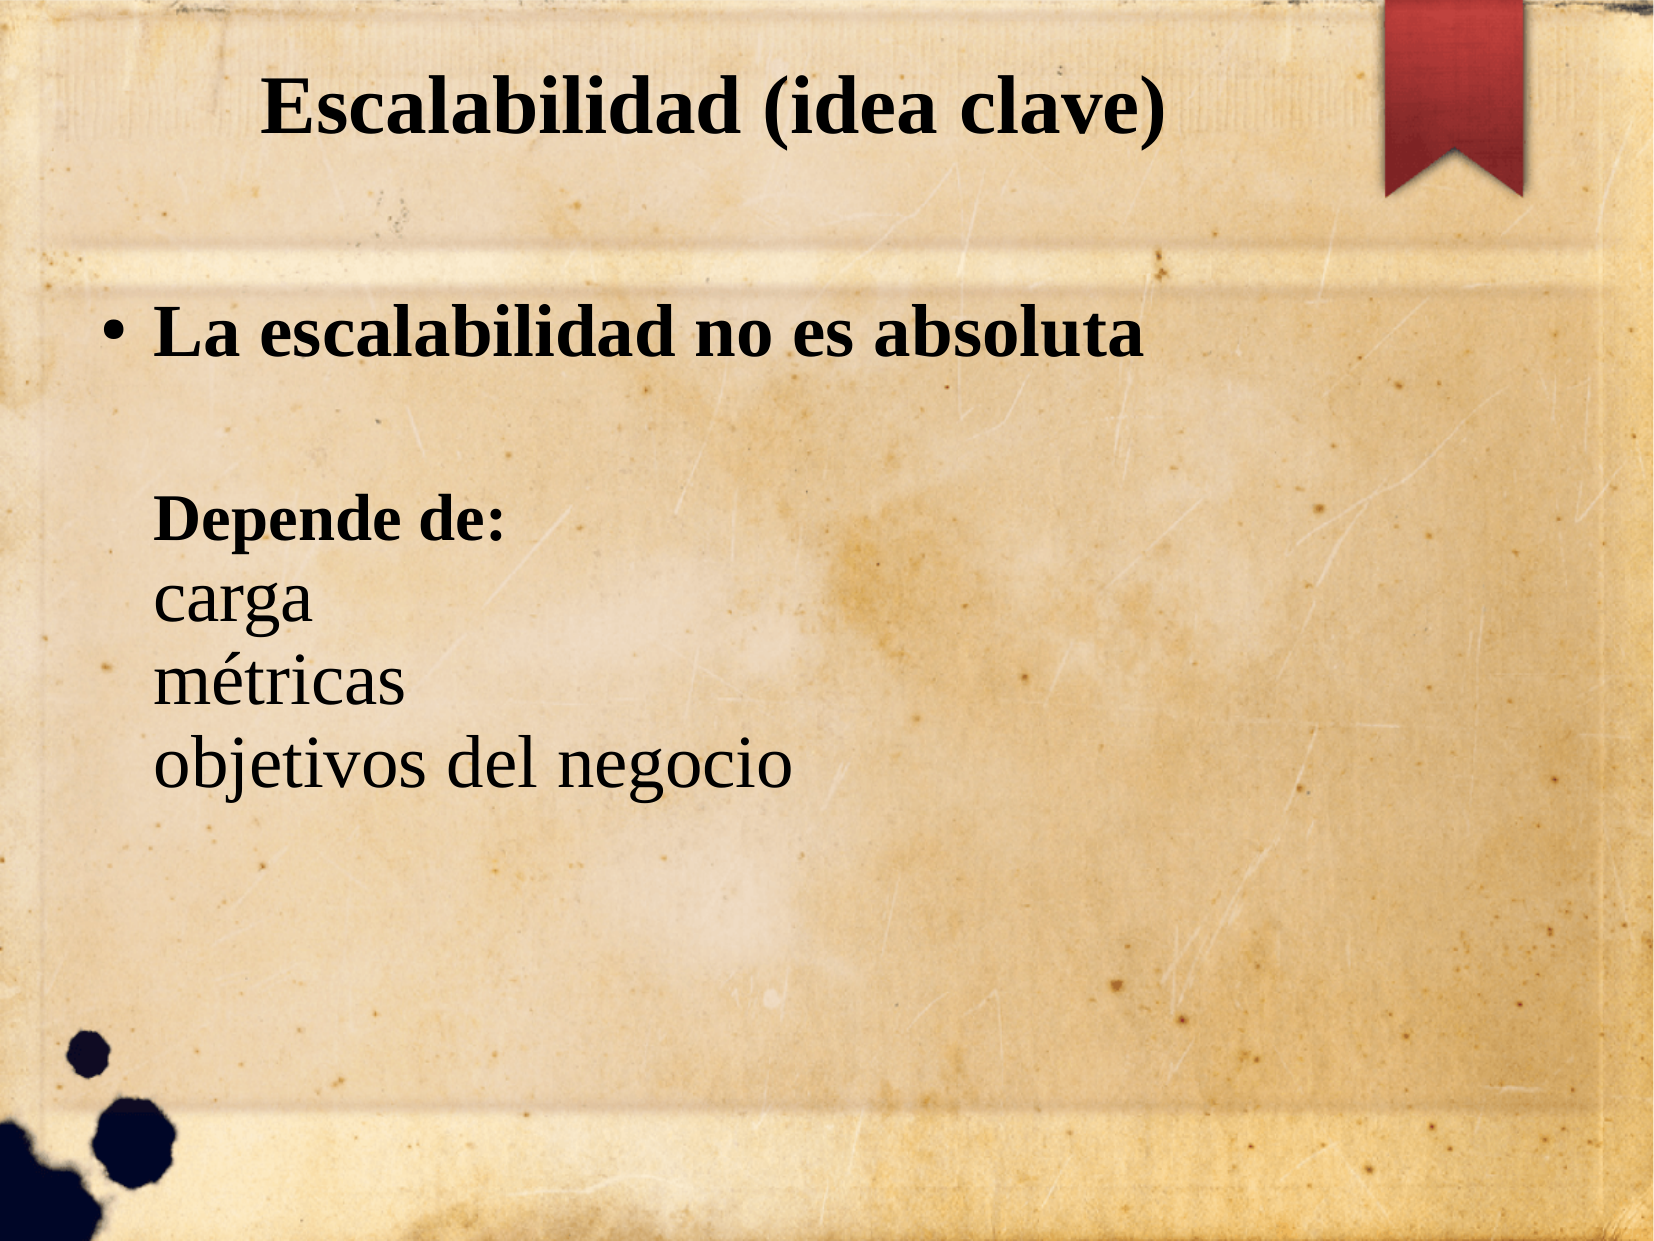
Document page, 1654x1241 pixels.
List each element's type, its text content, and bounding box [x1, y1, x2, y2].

picture [0, 0, 1654, 1241]
title Escalabilidad (idea clave) [82, 49, 1347, 237]
list La escalabilidad no es absoluta Depende de: carga métricas objetivos del negocio [82, 290, 1571, 1010]
